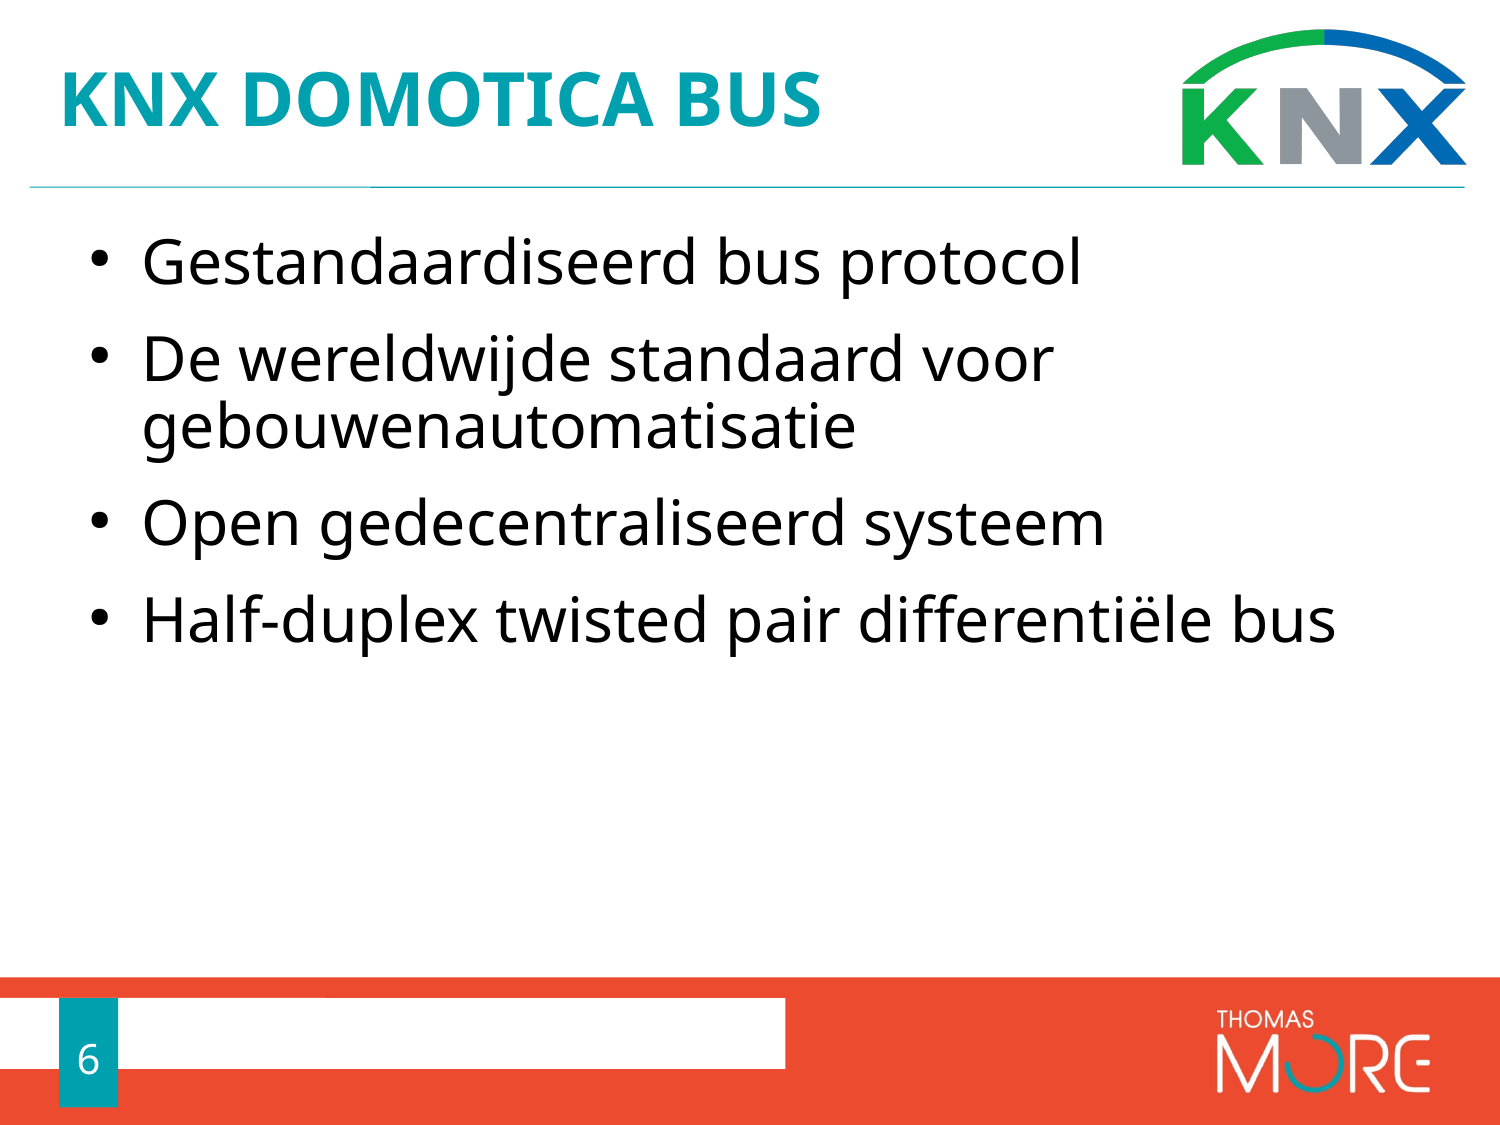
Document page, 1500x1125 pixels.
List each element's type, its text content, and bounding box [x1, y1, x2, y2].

footer [123, 998, 786, 1069]
title KNX domotica bus [0, 0, 1500, 188]
list Gestandaardiseerd bus protocol De wereldwijde standaard voor gebouwenautomatisatie Open gedecentraliseerd systeem Half-duplex twisted pair differentiële bus [0, 188, 1500, 916]
picture [1181, 28, 1468, 166]
picture [1187, 980, 1459, 1122]
slide_number <number> [59, 998, 119, 1108]
